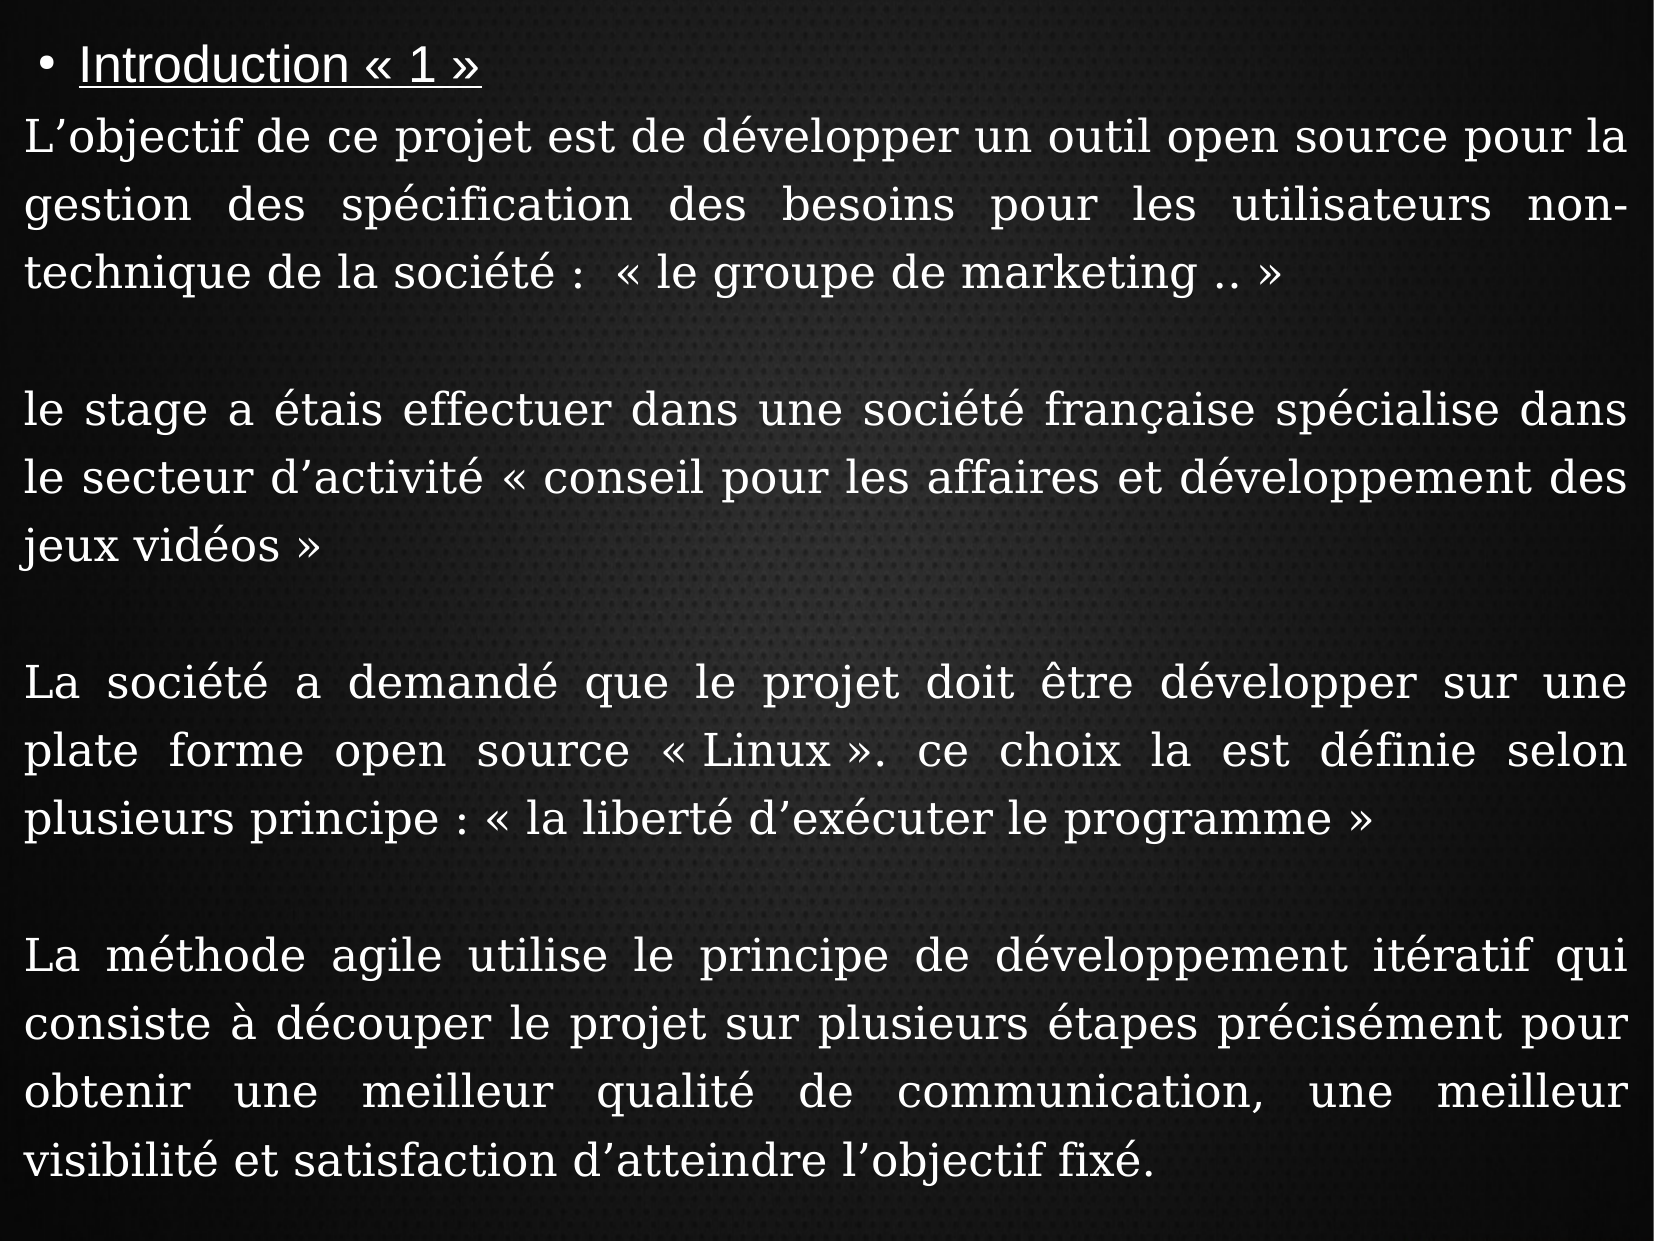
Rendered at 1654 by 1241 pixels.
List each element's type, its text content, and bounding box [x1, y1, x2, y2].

list Introduction « 1 » L’objectif de ce projet est de développer un outil open source pour la gestion des spécification des besoins pour les utilisateurs non-technique de la société : « le groupe de marketing .. » le stage a étais effectuer dans une société française spécialise dans le secteur d’activité « conseil pour les affaires et développement des jeux vidéos » La société a demandé que le projet doit être développer sur une plate forme open source « Linux ». ce choix la est définie selon plusieurs principe : « la liberté d’exécuter le programme » La méthode agile utilise le principe de développement itératif qui consiste à découper le projet sur plusieurs étapes précisément pour obtenir une meilleur qualité de communication, une meilleur visibilité et satisfaction d’atteindre l’objectif fixé. [23, 35, 1630, 1193]
picture [0, 0, 1654, 1241]
